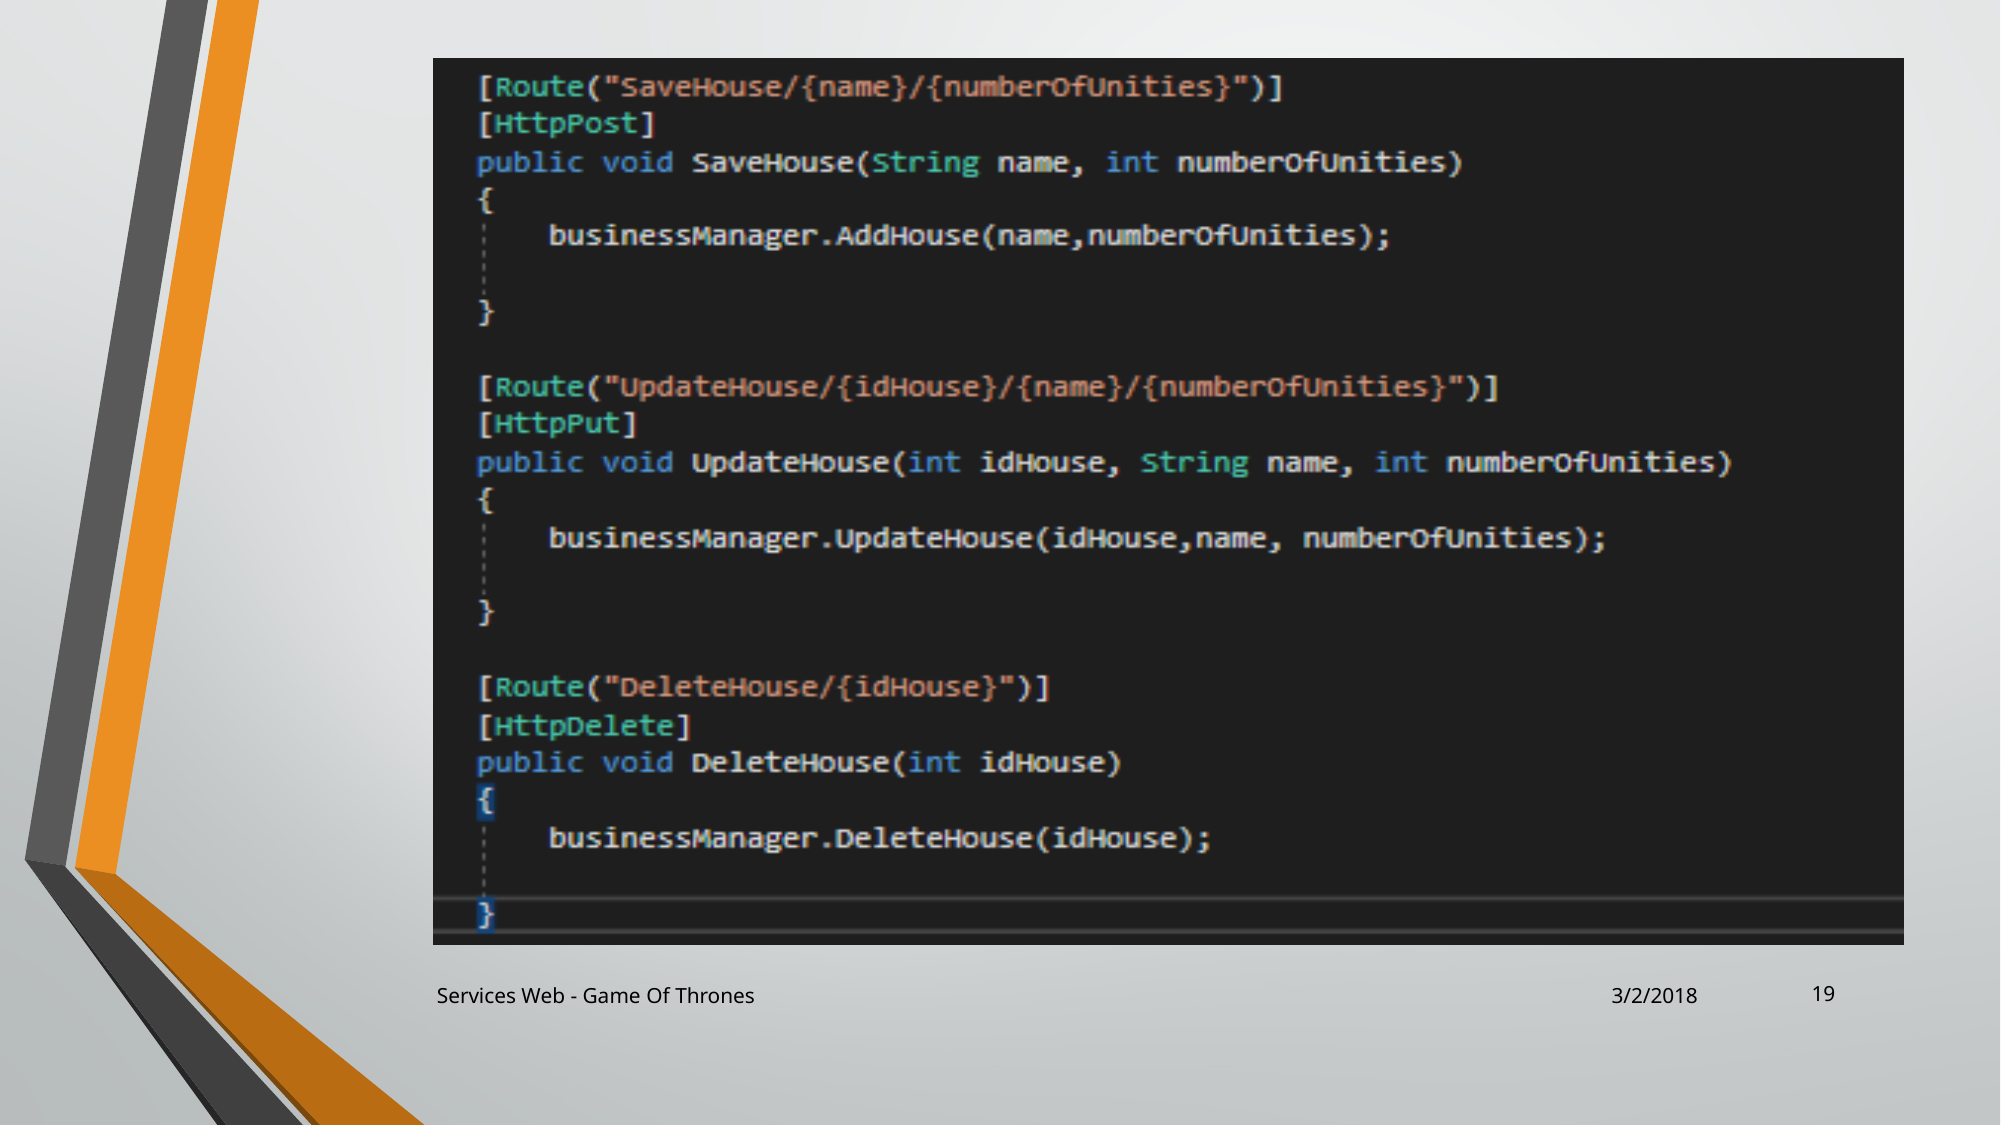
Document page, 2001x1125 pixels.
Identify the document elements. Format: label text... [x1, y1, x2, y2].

text_box ‹#› [1796, 965, 1887, 1025]
text_box 3/2/2018 [1596, 965, 1785, 1025]
picture [433, 58, 1904, 946]
text_box Services Web - Game Of Thrones [421, 965, 1585, 1025]
